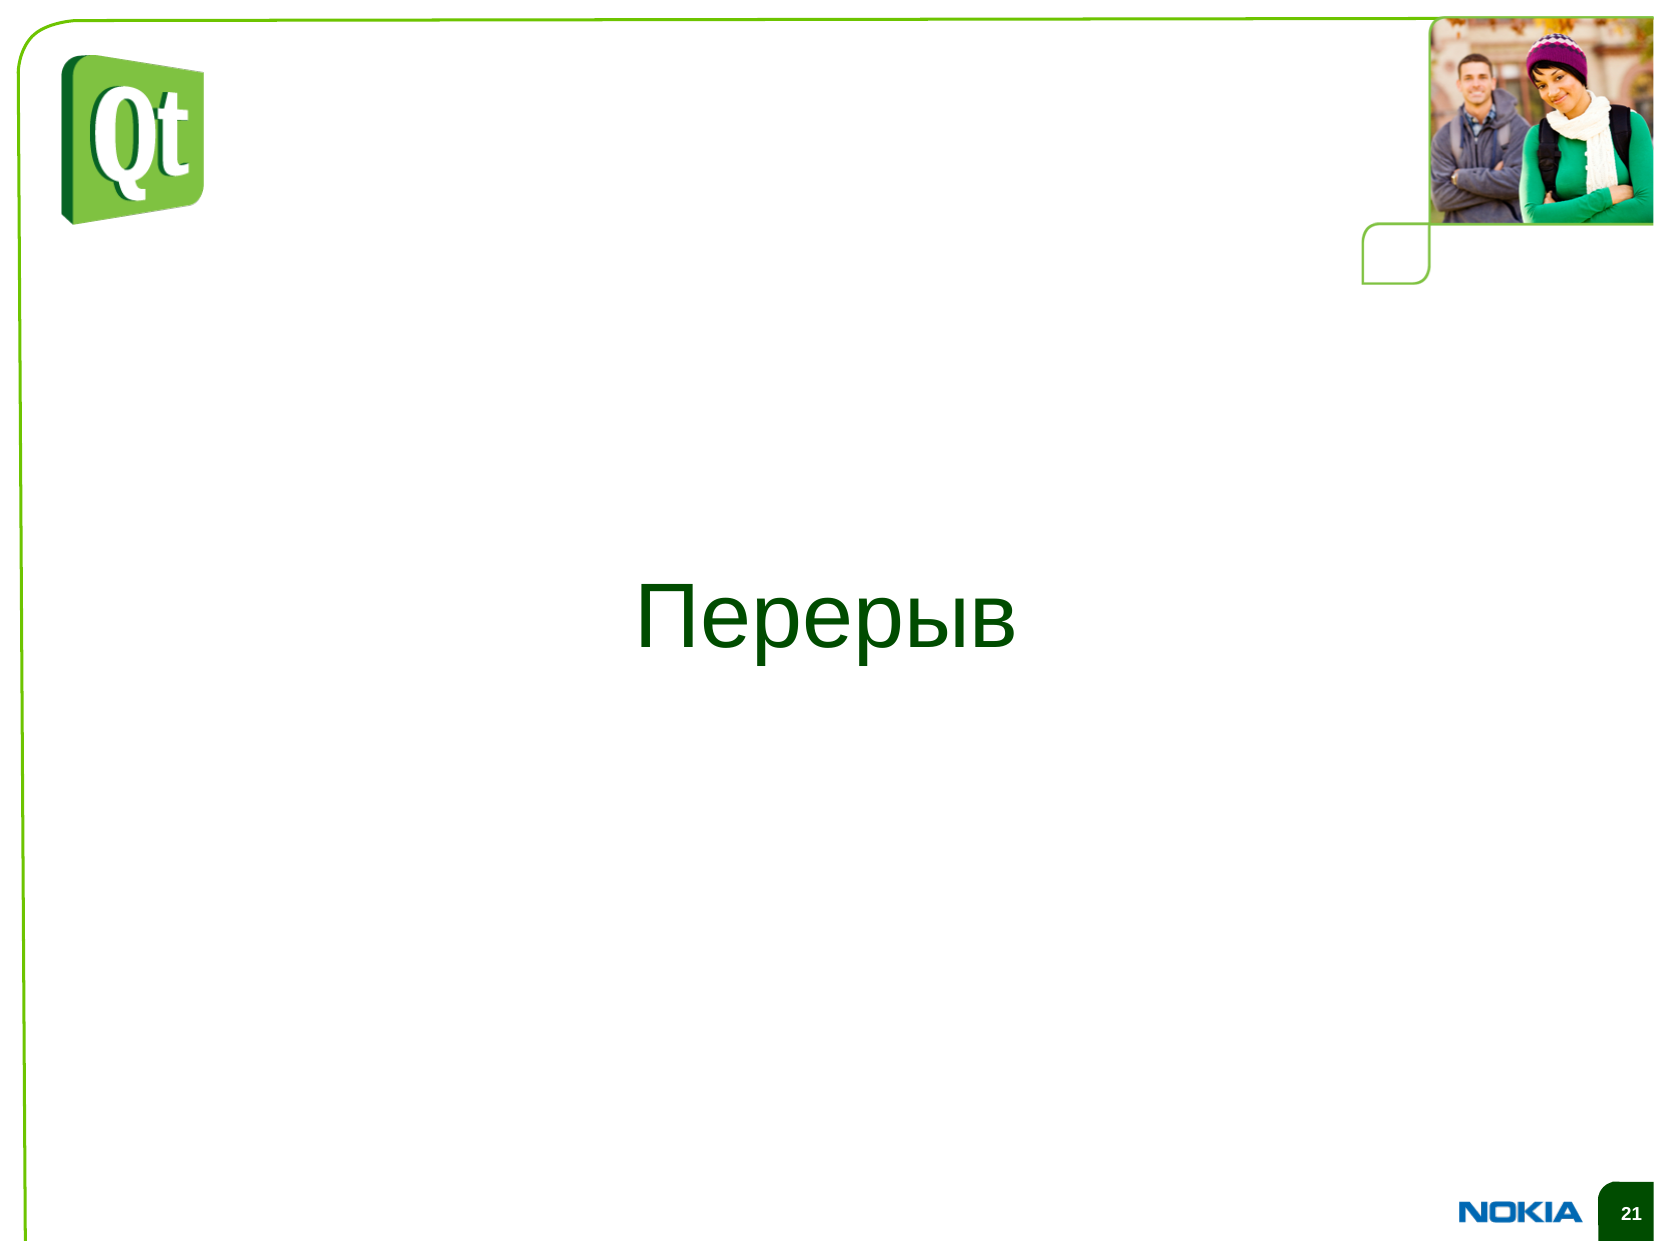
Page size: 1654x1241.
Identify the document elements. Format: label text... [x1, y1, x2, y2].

picture [1459, 1201, 1583, 1223]
picture [1361, 16, 1654, 286]
title Перерыв [82, 49, 1571, 1182]
picture [61, 55, 82, 225]
